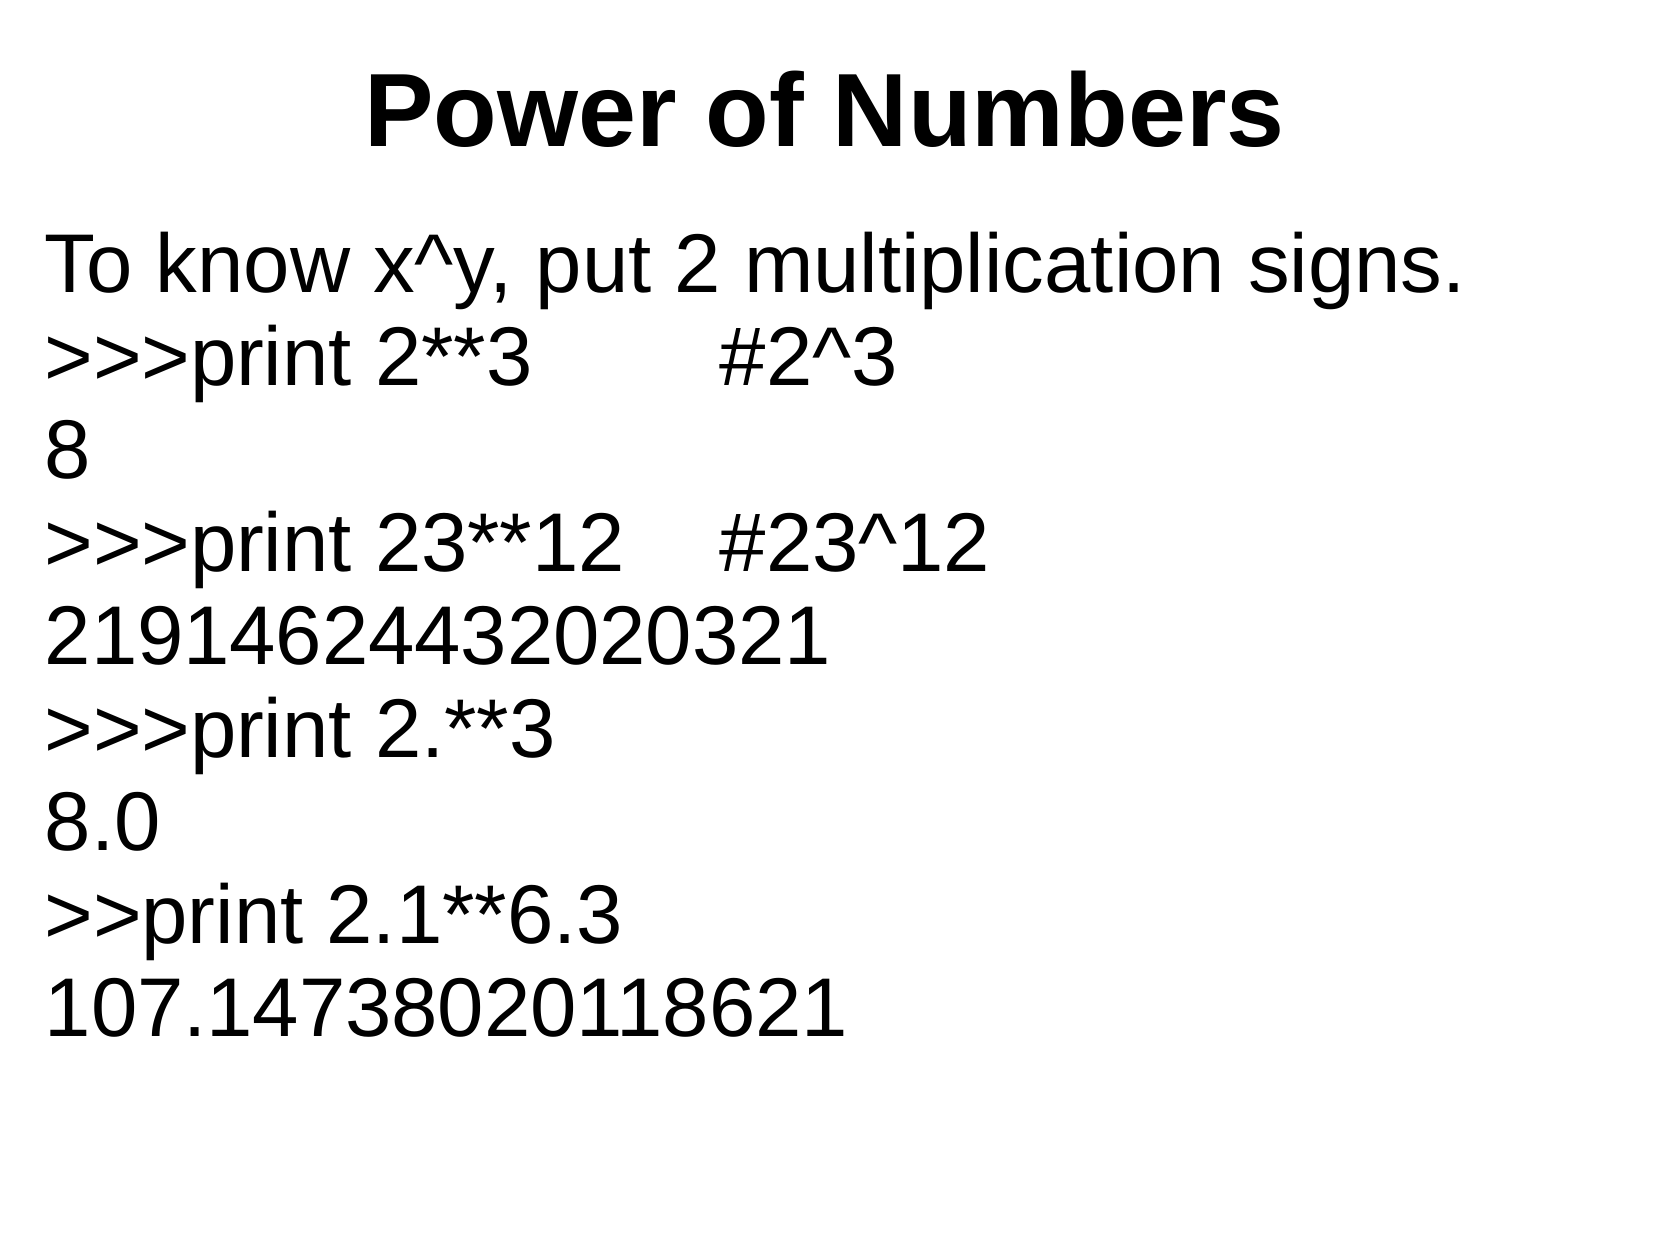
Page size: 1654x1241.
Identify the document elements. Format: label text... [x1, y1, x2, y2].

text_box To know x^y, put 2 multiplication signs. >>>print 2**3 #2^3 8 >>>print 23**12 #23^12 21914624432020321 >>>print 2.**3 8.0 >>print 2.1**6.3 107.14738020118621 [30, 210, 1606, 1065]
text_box Power of Numbers [45, 45, 1606, 177]
